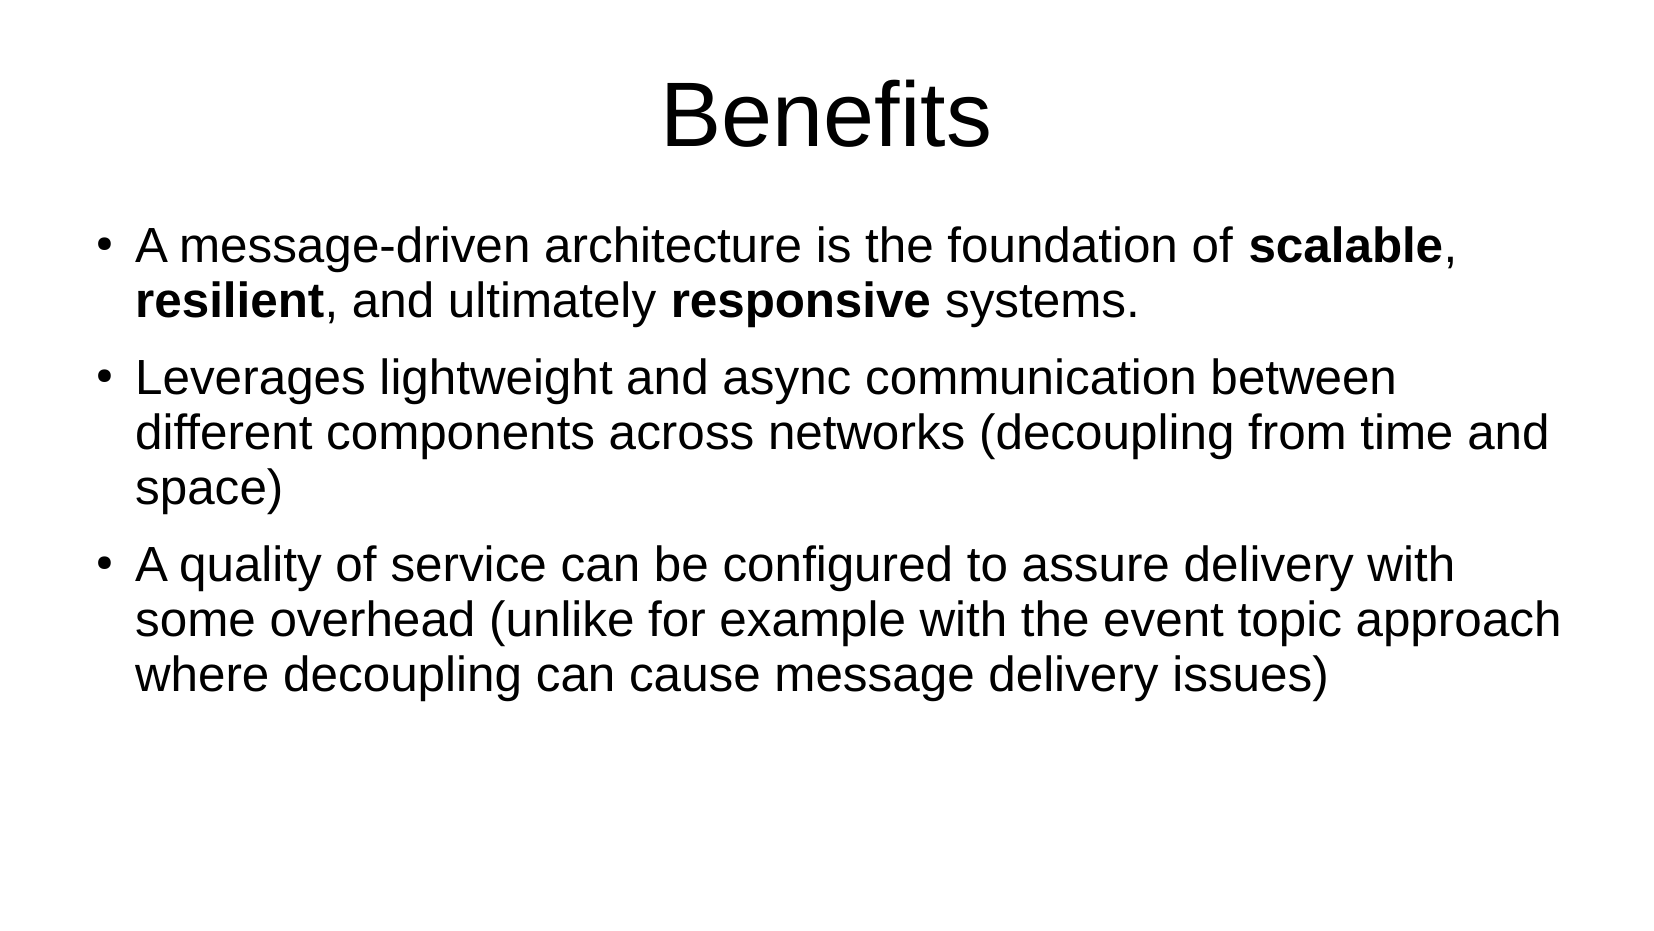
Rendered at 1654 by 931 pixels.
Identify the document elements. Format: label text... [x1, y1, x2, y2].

list A message-driven architecture is the foundation of scalable, resilient, and ultimately responsive systems. Leverages lightweight and async communication between different components across networks (decoupling from time and space) A quality of service can be configured to assure delivery with some overhead (unlike for example with the event topic approach where decoupling can cause message delivery issues) [82, 217, 1571, 758]
title Benefits [82, 37, 1571, 193]
